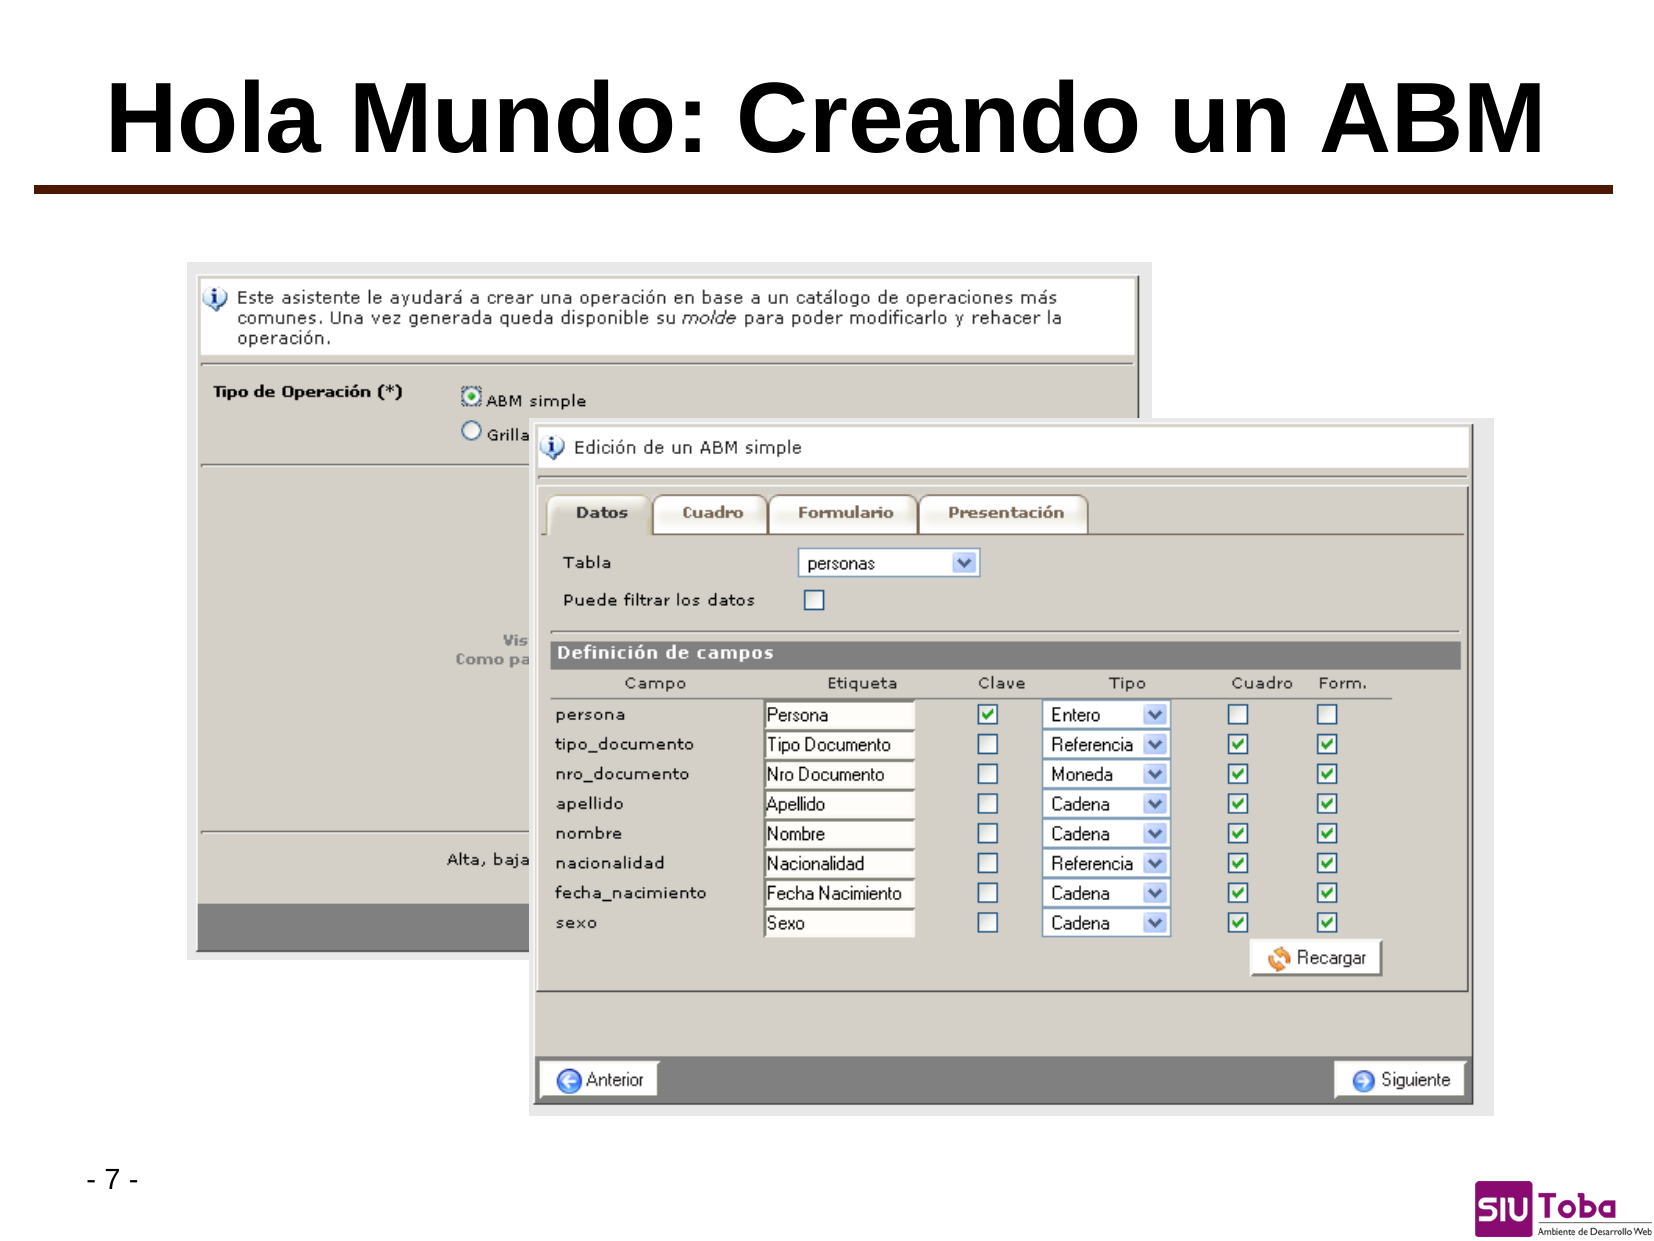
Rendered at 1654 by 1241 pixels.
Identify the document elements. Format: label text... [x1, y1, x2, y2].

picture [187, 262, 1494, 1116]
title Hola Mundo: Creando un ABM [58, 47, 1594, 188]
picture [1475, 1181, 1652, 1237]
